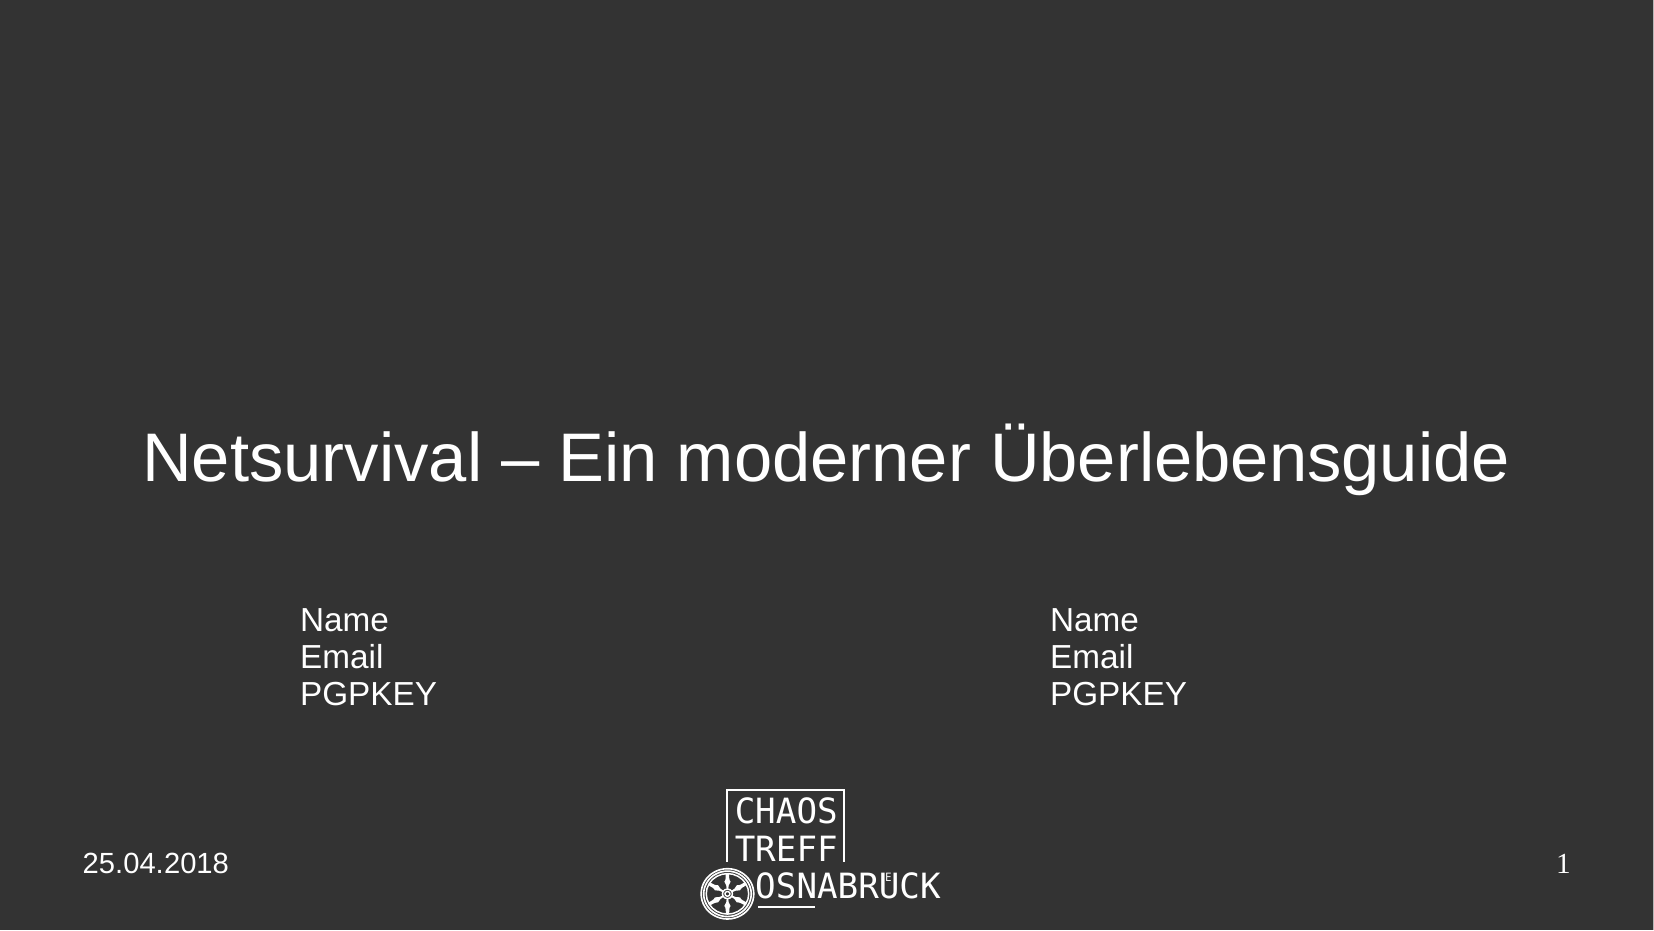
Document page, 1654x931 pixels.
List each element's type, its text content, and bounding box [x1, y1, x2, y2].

title Netsurvival – Ein moderner Überlebensguide [82, 379, 1571, 535]
title Name Name Email Email PGPKEY PGPKEY [300, 579, 1335, 736]
